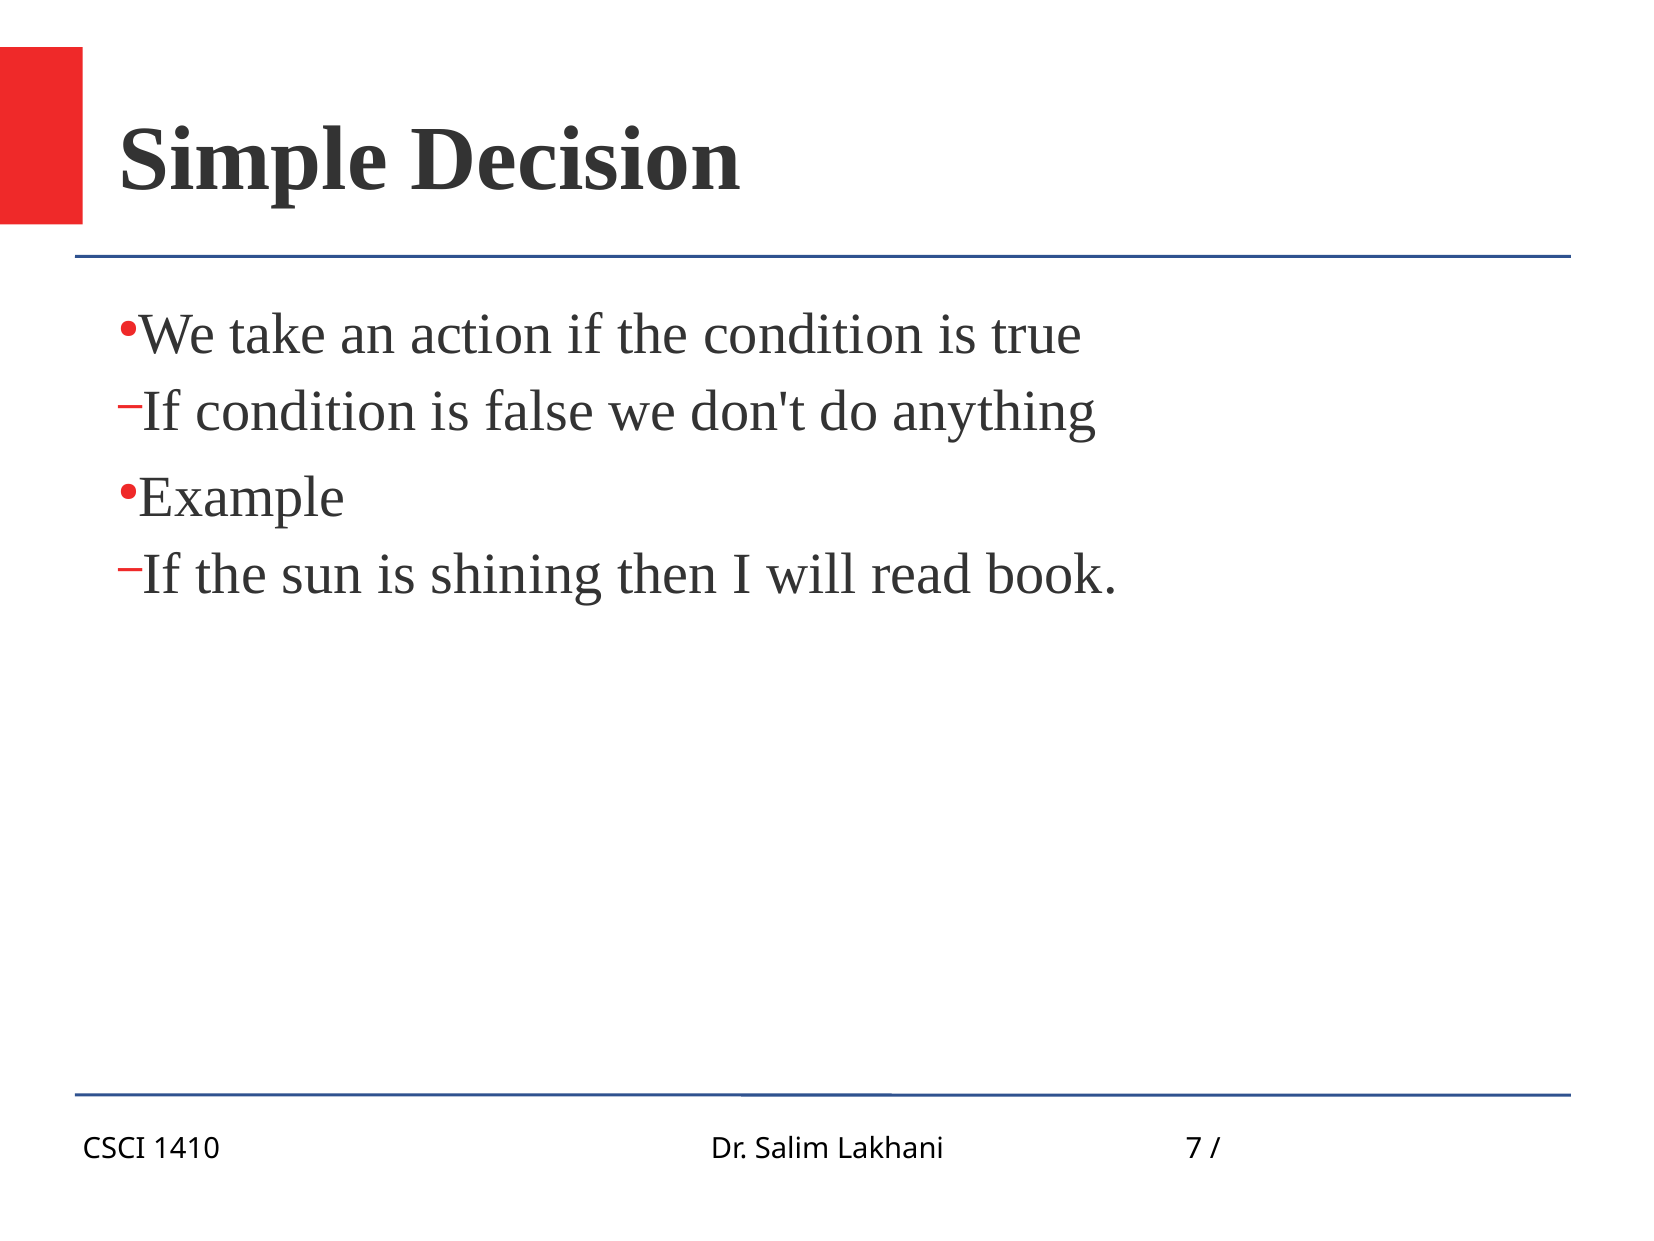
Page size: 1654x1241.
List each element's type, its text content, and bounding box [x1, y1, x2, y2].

title Simple Decision [118, 49, 1571, 257]
text_box CSCI 1410 [82, 1129, 468, 1216]
text_box Dr. Salim Lakhani [565, 1129, 1090, 1216]
text_box / [1185, 1129, 1571, 1216]
list We take an action if the condition is true If condition is false we don't do anything Example If the sun is shining then I will read book. [118, 295, 1536, 1080]
